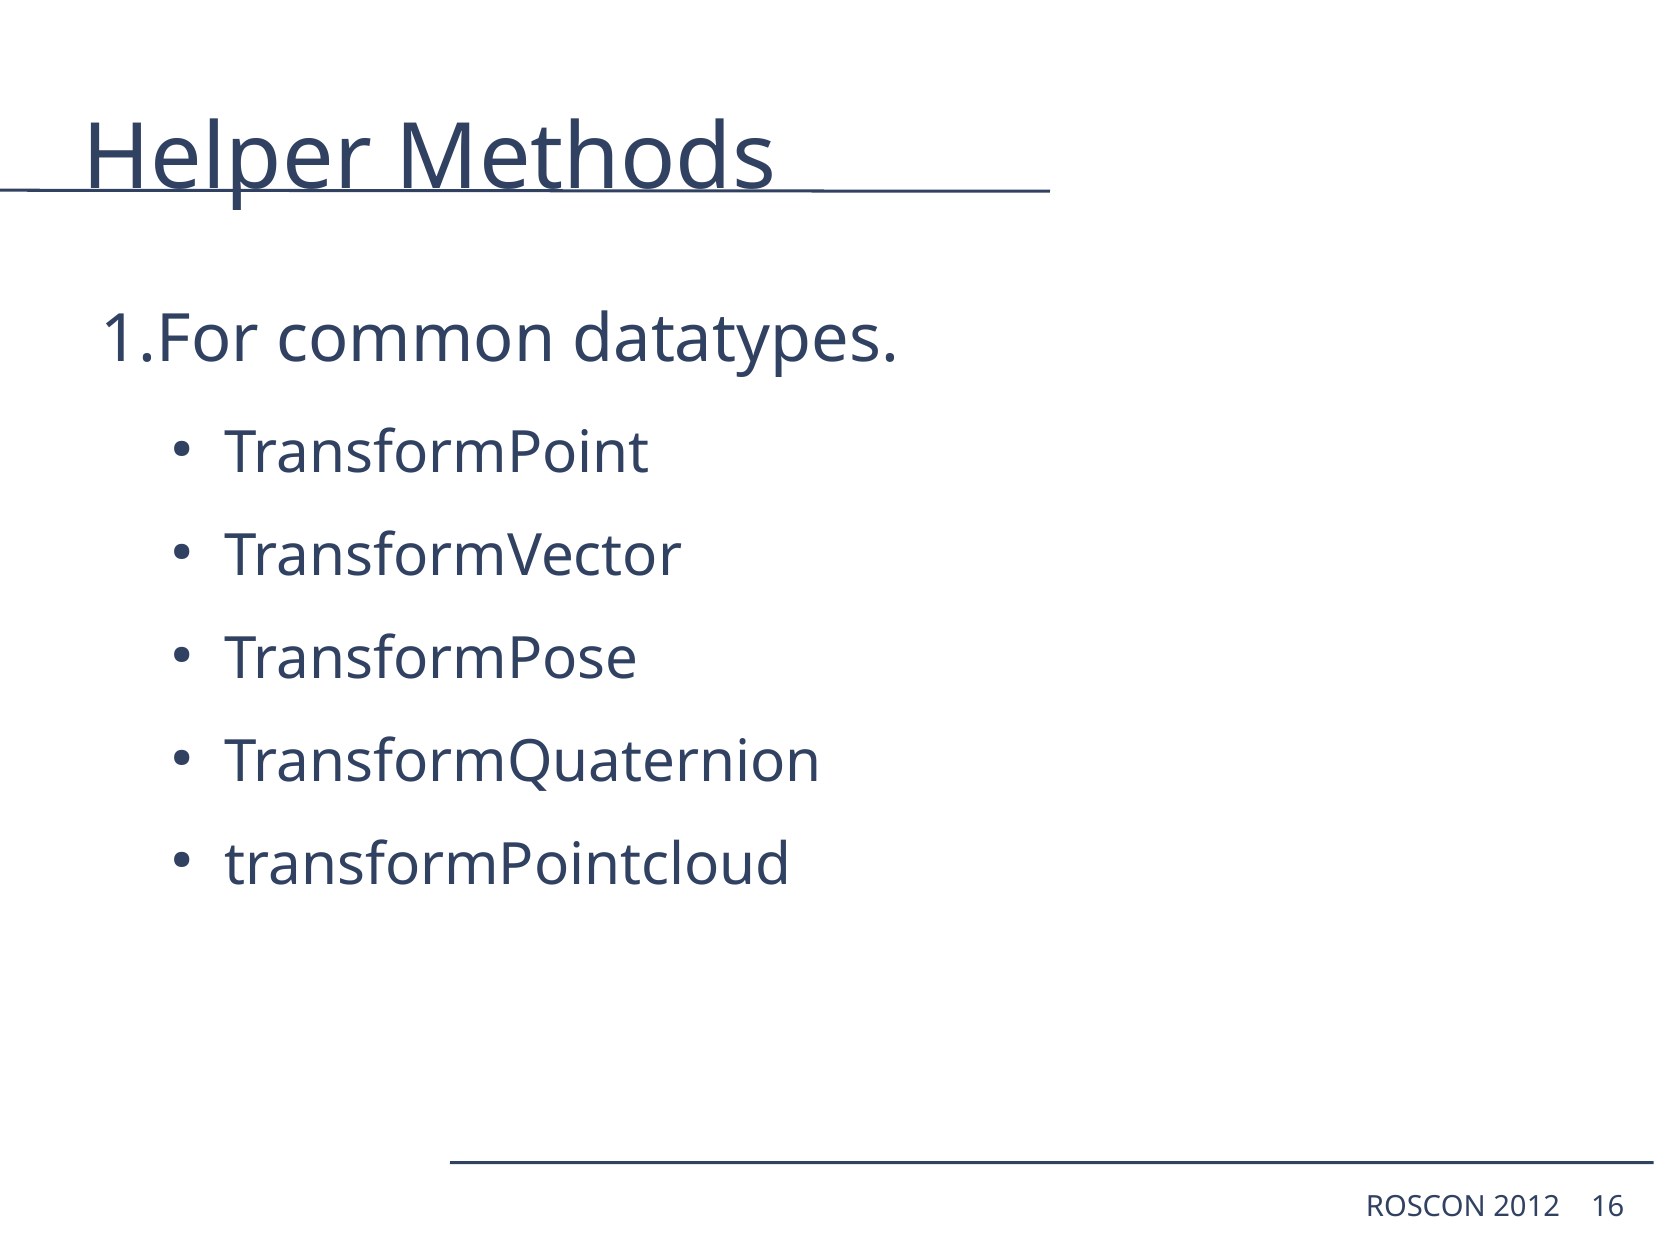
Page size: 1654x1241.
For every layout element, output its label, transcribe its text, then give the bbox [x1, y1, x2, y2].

list For common datatypes. TransformPoint TransformVector TransformPose TransformQuaternion transformPointcloud [82, 290, 1571, 1109]
title Helper Methods [82, 49, 1571, 257]
